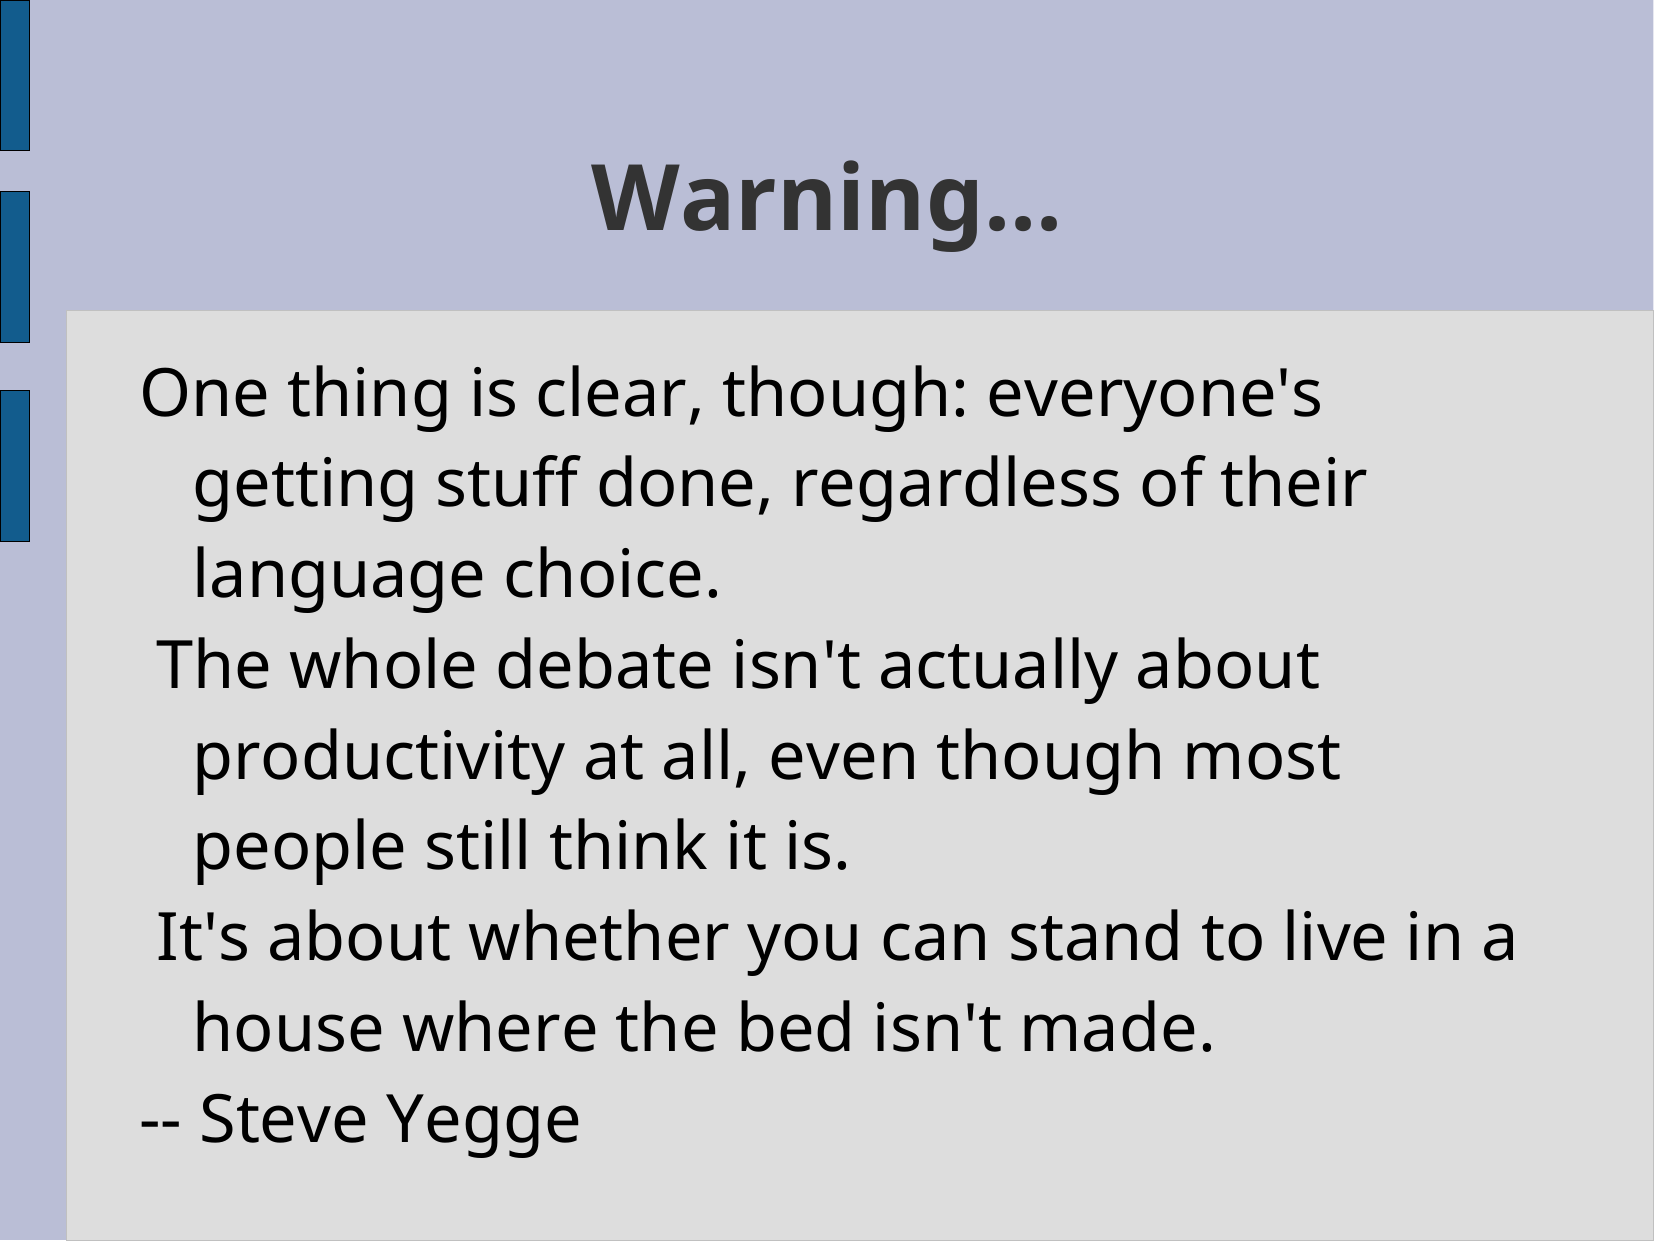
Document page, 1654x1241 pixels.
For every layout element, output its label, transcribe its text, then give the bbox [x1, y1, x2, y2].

list One thing is clear, though: everyone's getting stuff done, regardless of their language choice. The whole debate isn't actually about productivity at all, even though most people still think it is. It's about whether you can stand to live in a house where the bed isn't made. -- Steve Yegge [121, 344, 1534, 1112]
title Warning... [121, 98, 1534, 291]
